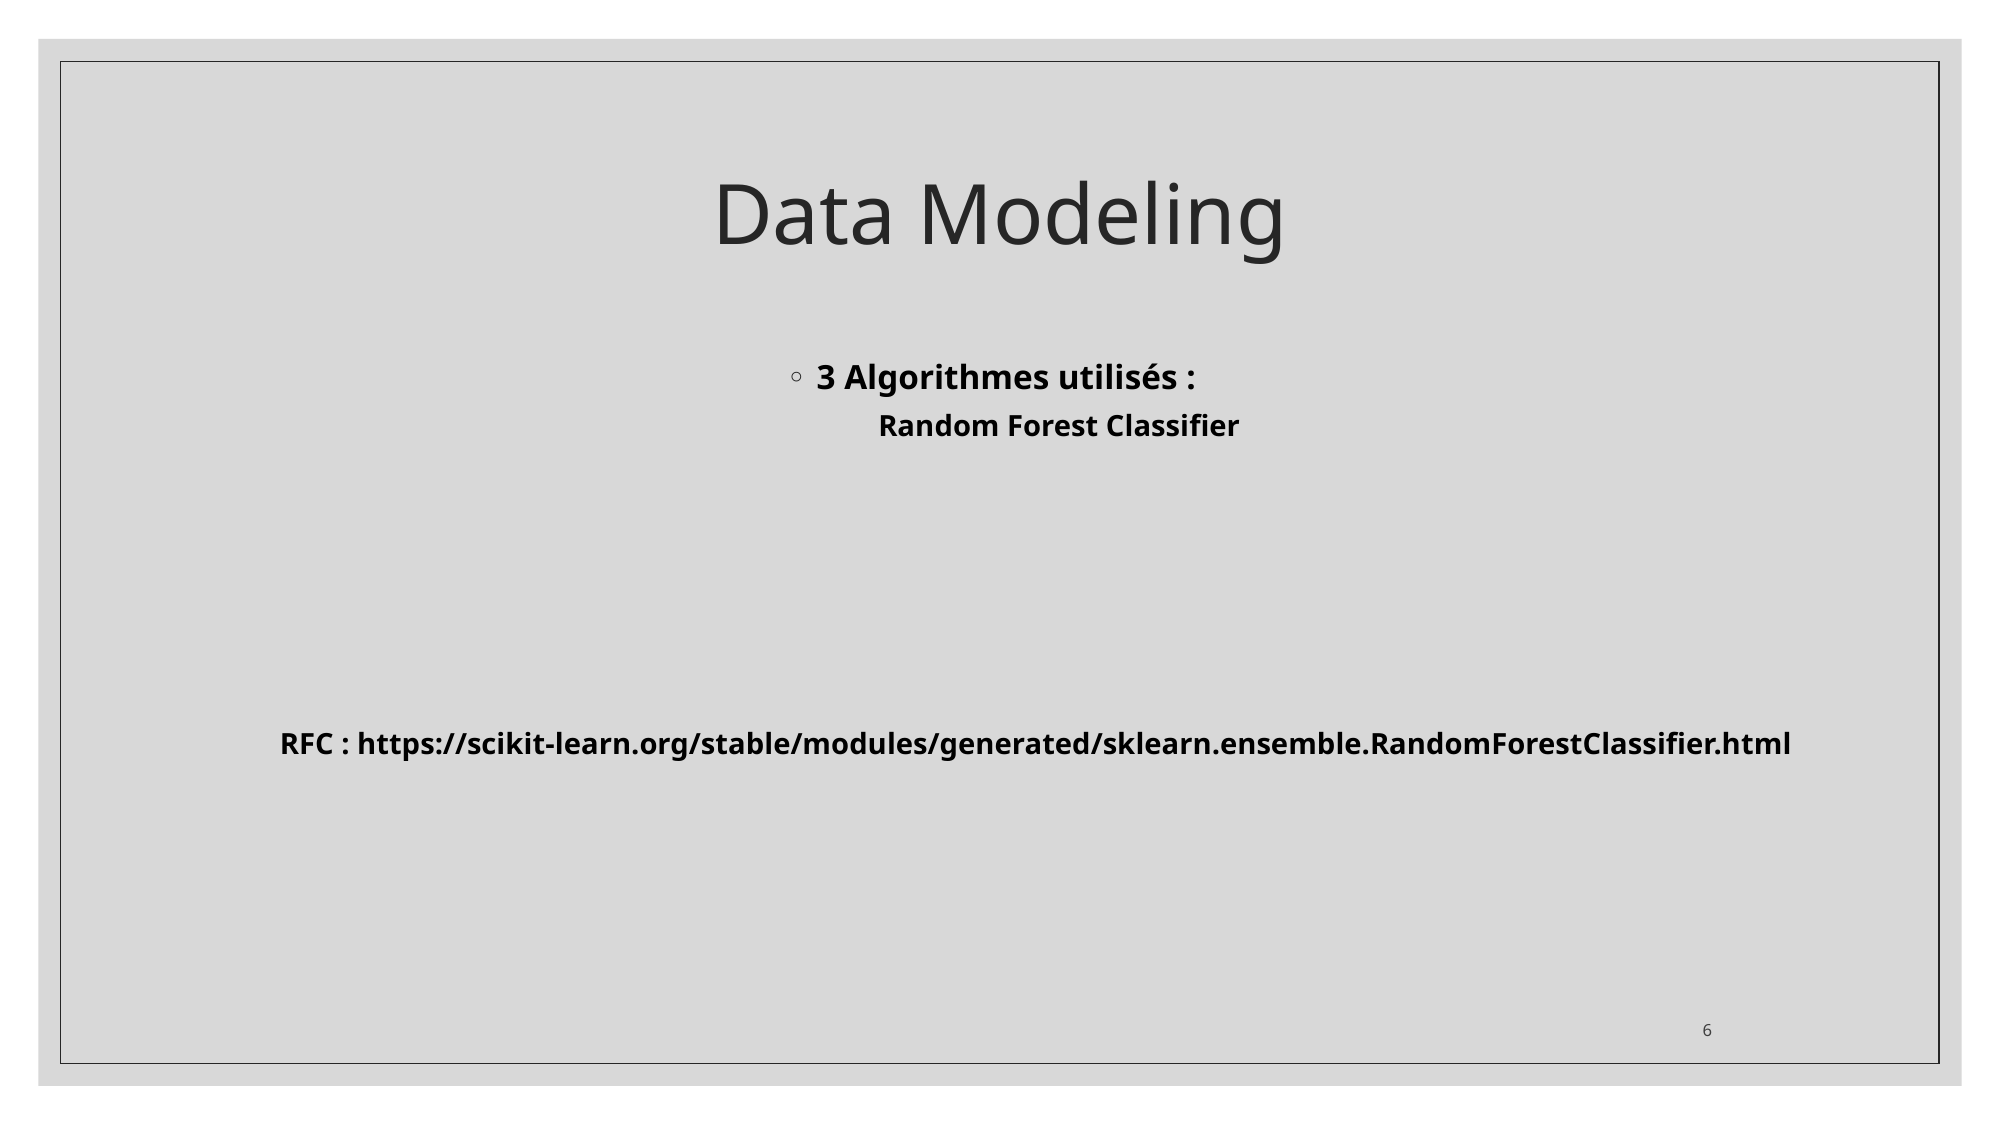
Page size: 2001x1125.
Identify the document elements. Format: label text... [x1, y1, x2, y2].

title Data Modeling [174, 105, 1825, 331]
text_box [1687, 990, 1825, 1051]
list 3 Algorithmes utilisés : Random Forest Classifier RFC : https://scikit-learn.org/stable/modules/generated/sklearn.ensemble.RandomForestClassifier.html [174, 345, 1825, 977]
